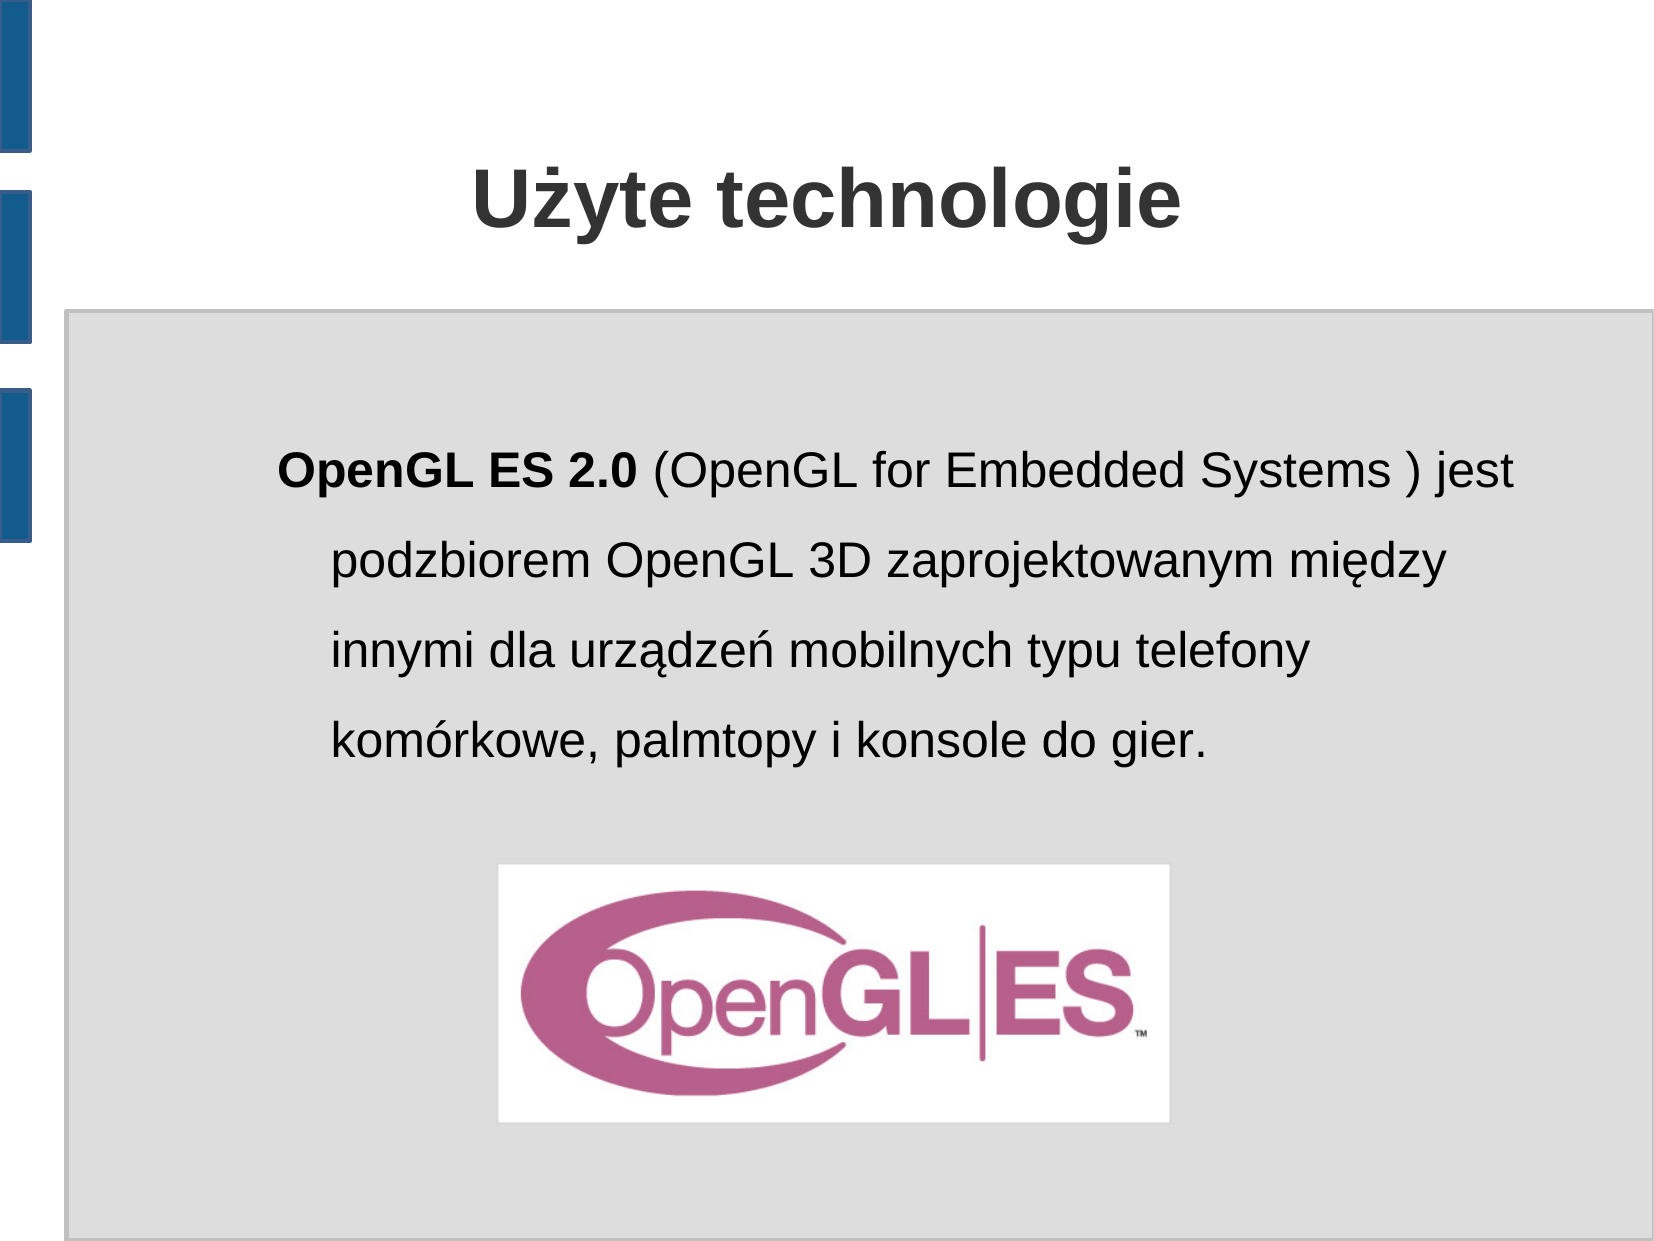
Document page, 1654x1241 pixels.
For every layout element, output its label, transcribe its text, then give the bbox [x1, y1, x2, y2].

picture [496, 862, 1172, 1125]
title Użyte technologie [121, 91, 1534, 299]
list OpenGL ES 2.0 (OpenGL for Embedded Systems ) jest podzbiorem OpenGL 3D zaprojektowanym między innymi dla urządzeń mobilnych typu telefony komórkowe, palmtopy i konsole do gier. [188, 317, 1524, 1170]
